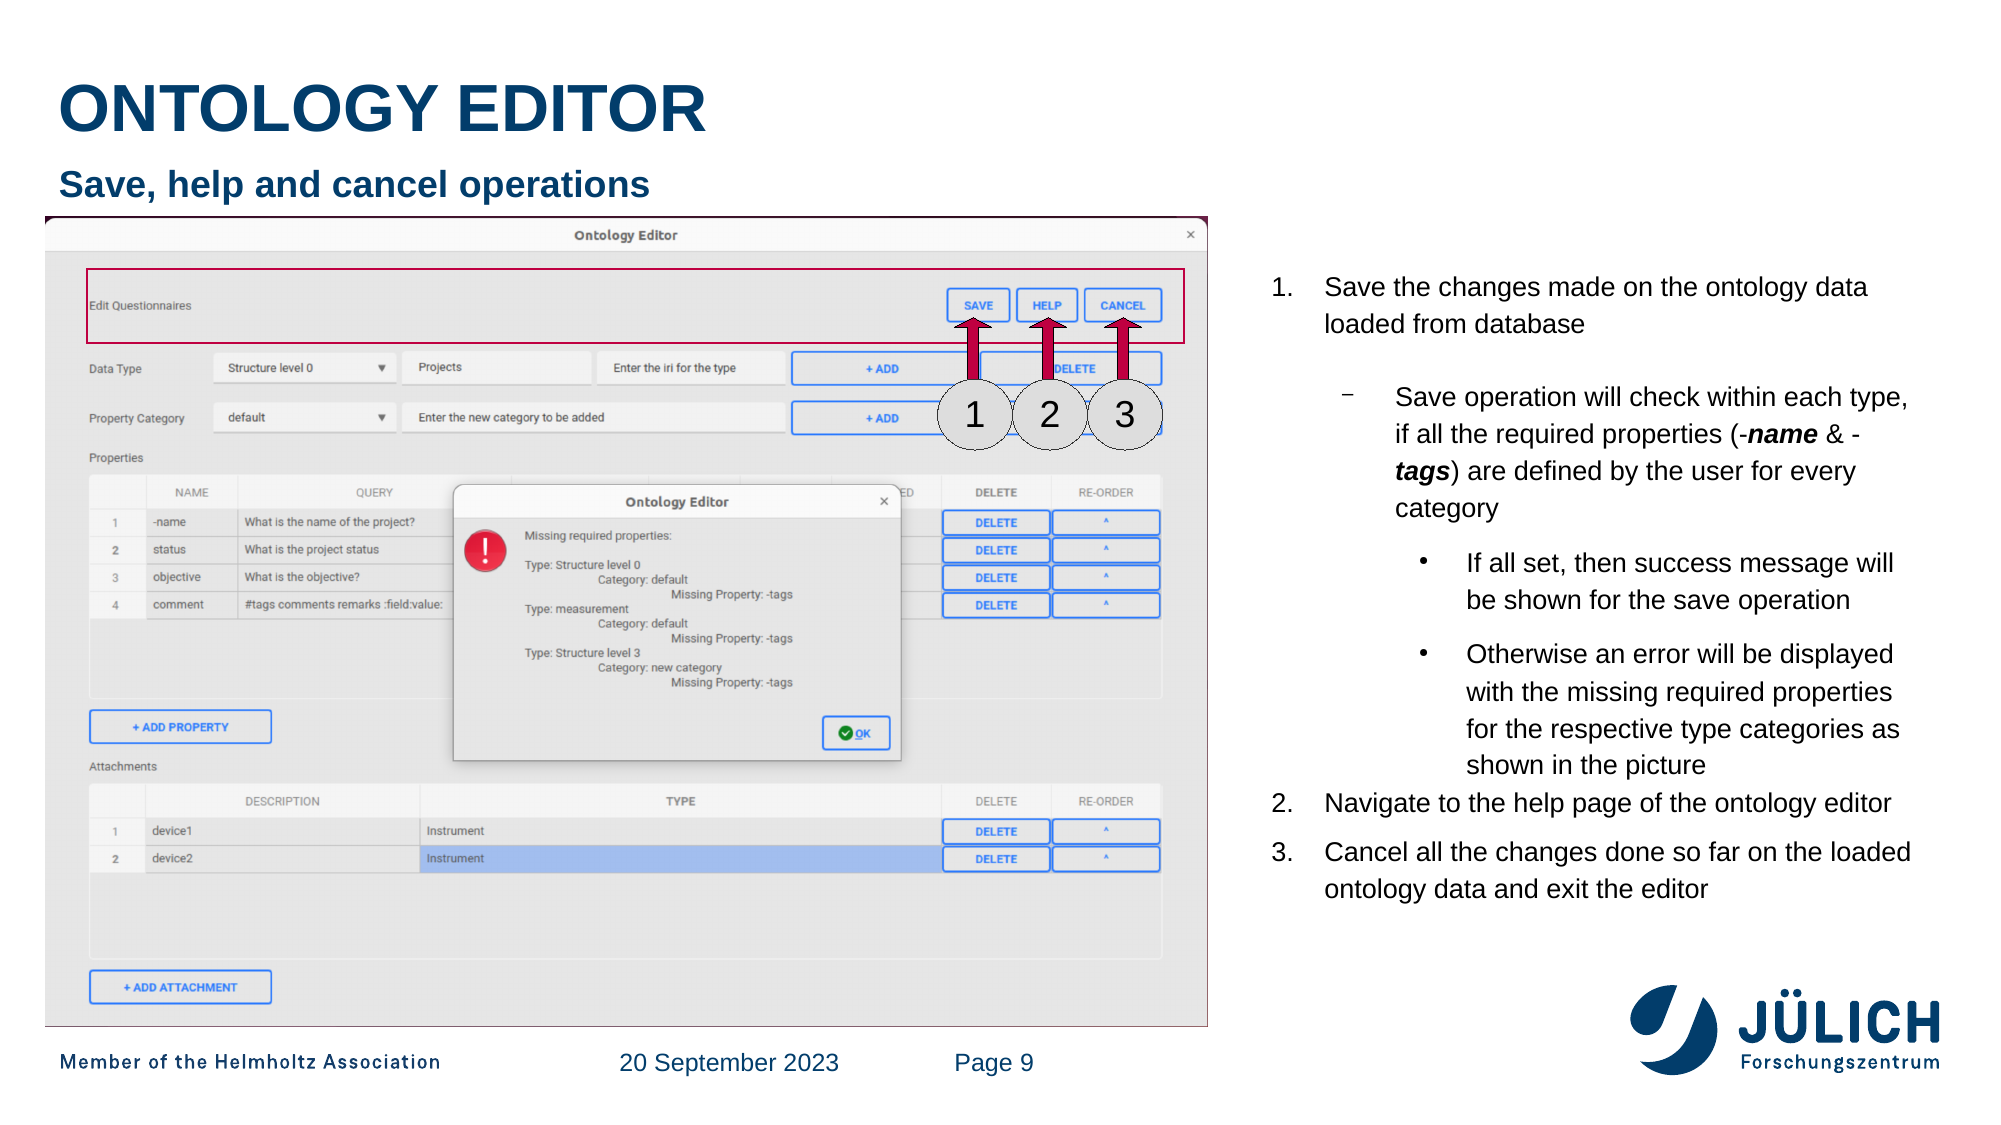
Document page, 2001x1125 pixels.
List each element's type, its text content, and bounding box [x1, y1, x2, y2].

text_box 2 [1012, 379, 1088, 451]
text_box 3 [1087, 379, 1163, 451]
list Save the changes made on the ontology data loaded from database Save operation will check within each type, if all the required properties (-name & -tags) are defined by the user for every category If all set, then success message will be shown for the save operation Otherwise an error will be displayed with the missing required properties for the respective type categories as shown in the picture Navigate to the help page of the ontology editor Cancel all the changes done so far on the loaded ontology data and exit the editor [1253, 264, 1916, 903]
picture [45, 216, 1208, 1027]
list Save, help and cancel operations [58, 154, 1937, 238]
text_box [86, 268, 1185, 379]
text_box 1 [937, 379, 1013, 451]
slide_number 20 September 2023 [619, 1046, 882, 1084]
slide_number Page <number> [954, 1046, 1073, 1084]
title Ontology Editor [59, 53, 1938, 238]
